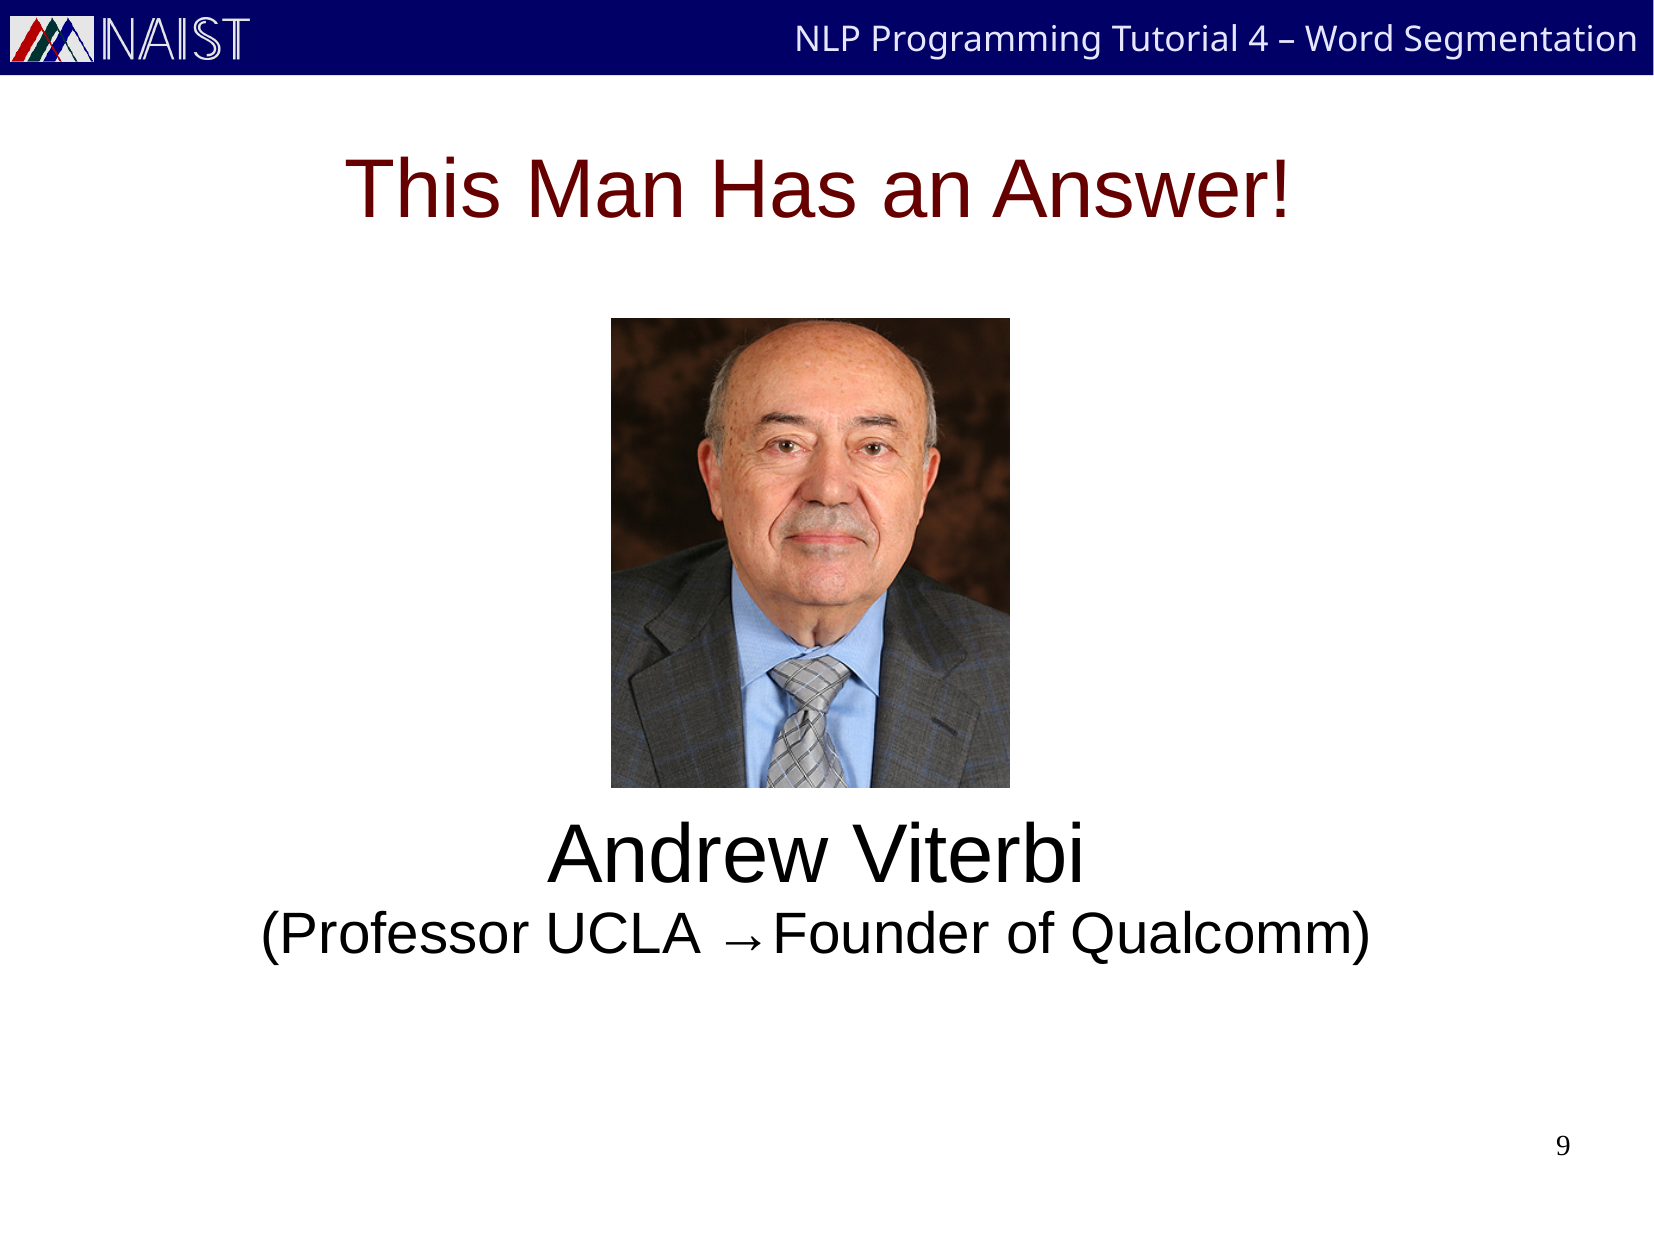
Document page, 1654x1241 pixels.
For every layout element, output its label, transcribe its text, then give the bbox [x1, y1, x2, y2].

picture [102, 17, 251, 60]
picture [611, 318, 1010, 788]
picture [10, 16, 94, 62]
title This Man Has an Answer! [75, 92, 1564, 285]
list Andrew Viterbi (Professor UCLA →Founder of Qualcomm) [37, 807, 1526, 966]
